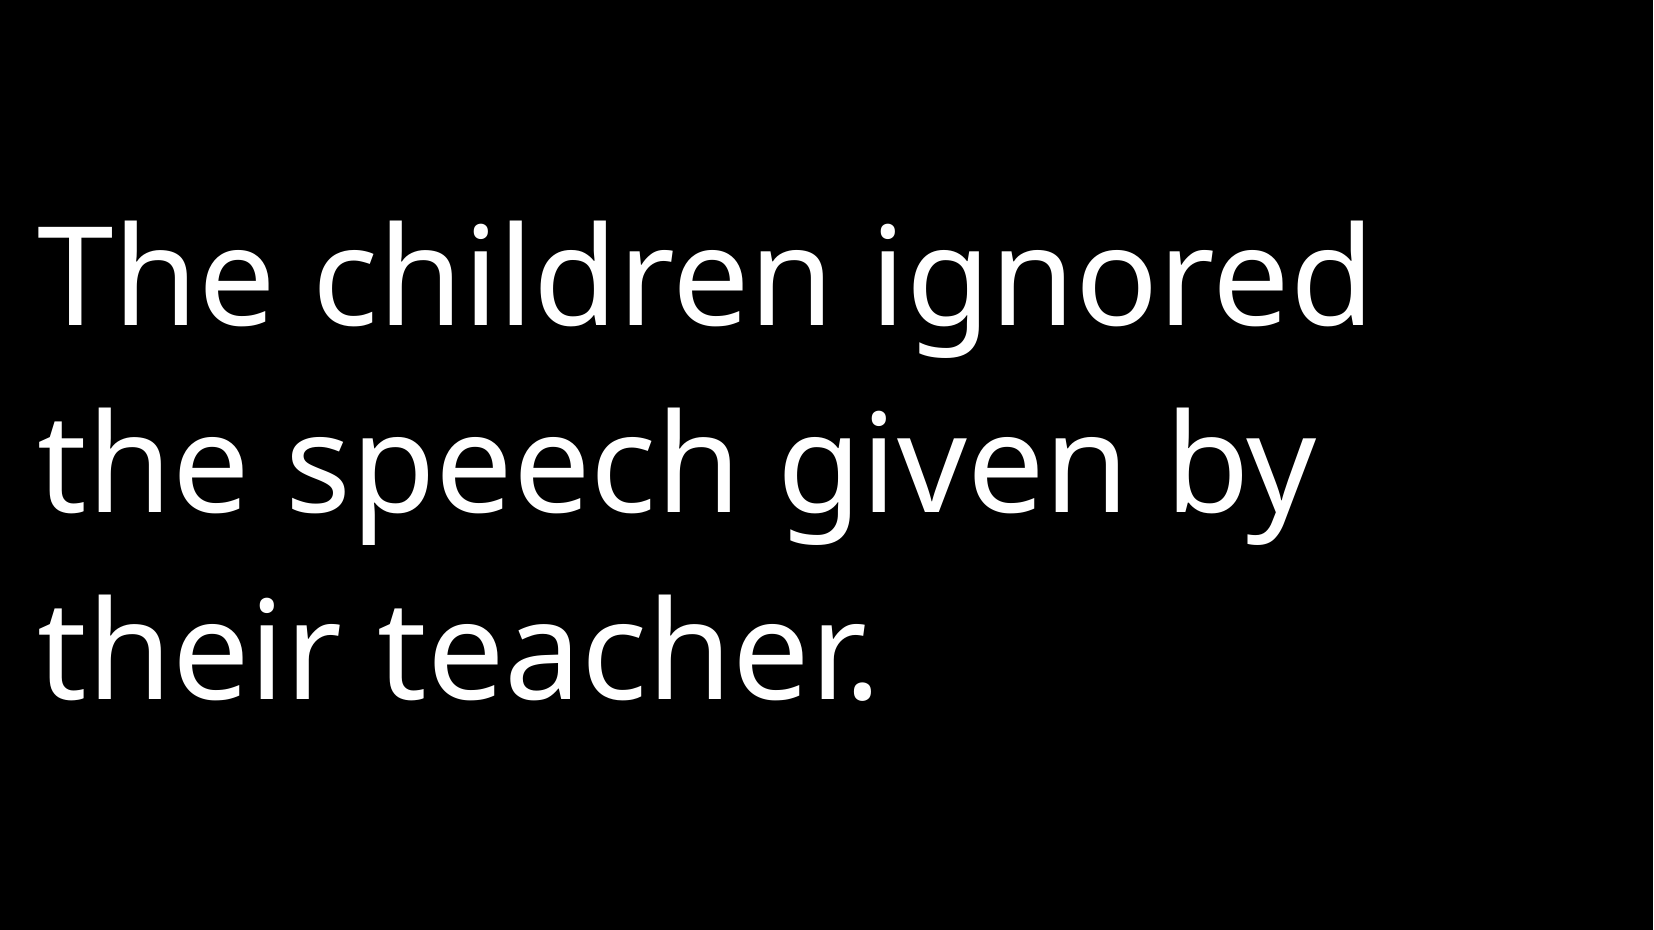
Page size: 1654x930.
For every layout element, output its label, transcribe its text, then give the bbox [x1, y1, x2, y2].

title The children ignored the speech given by their teacher. [37, 19, 1612, 900]
